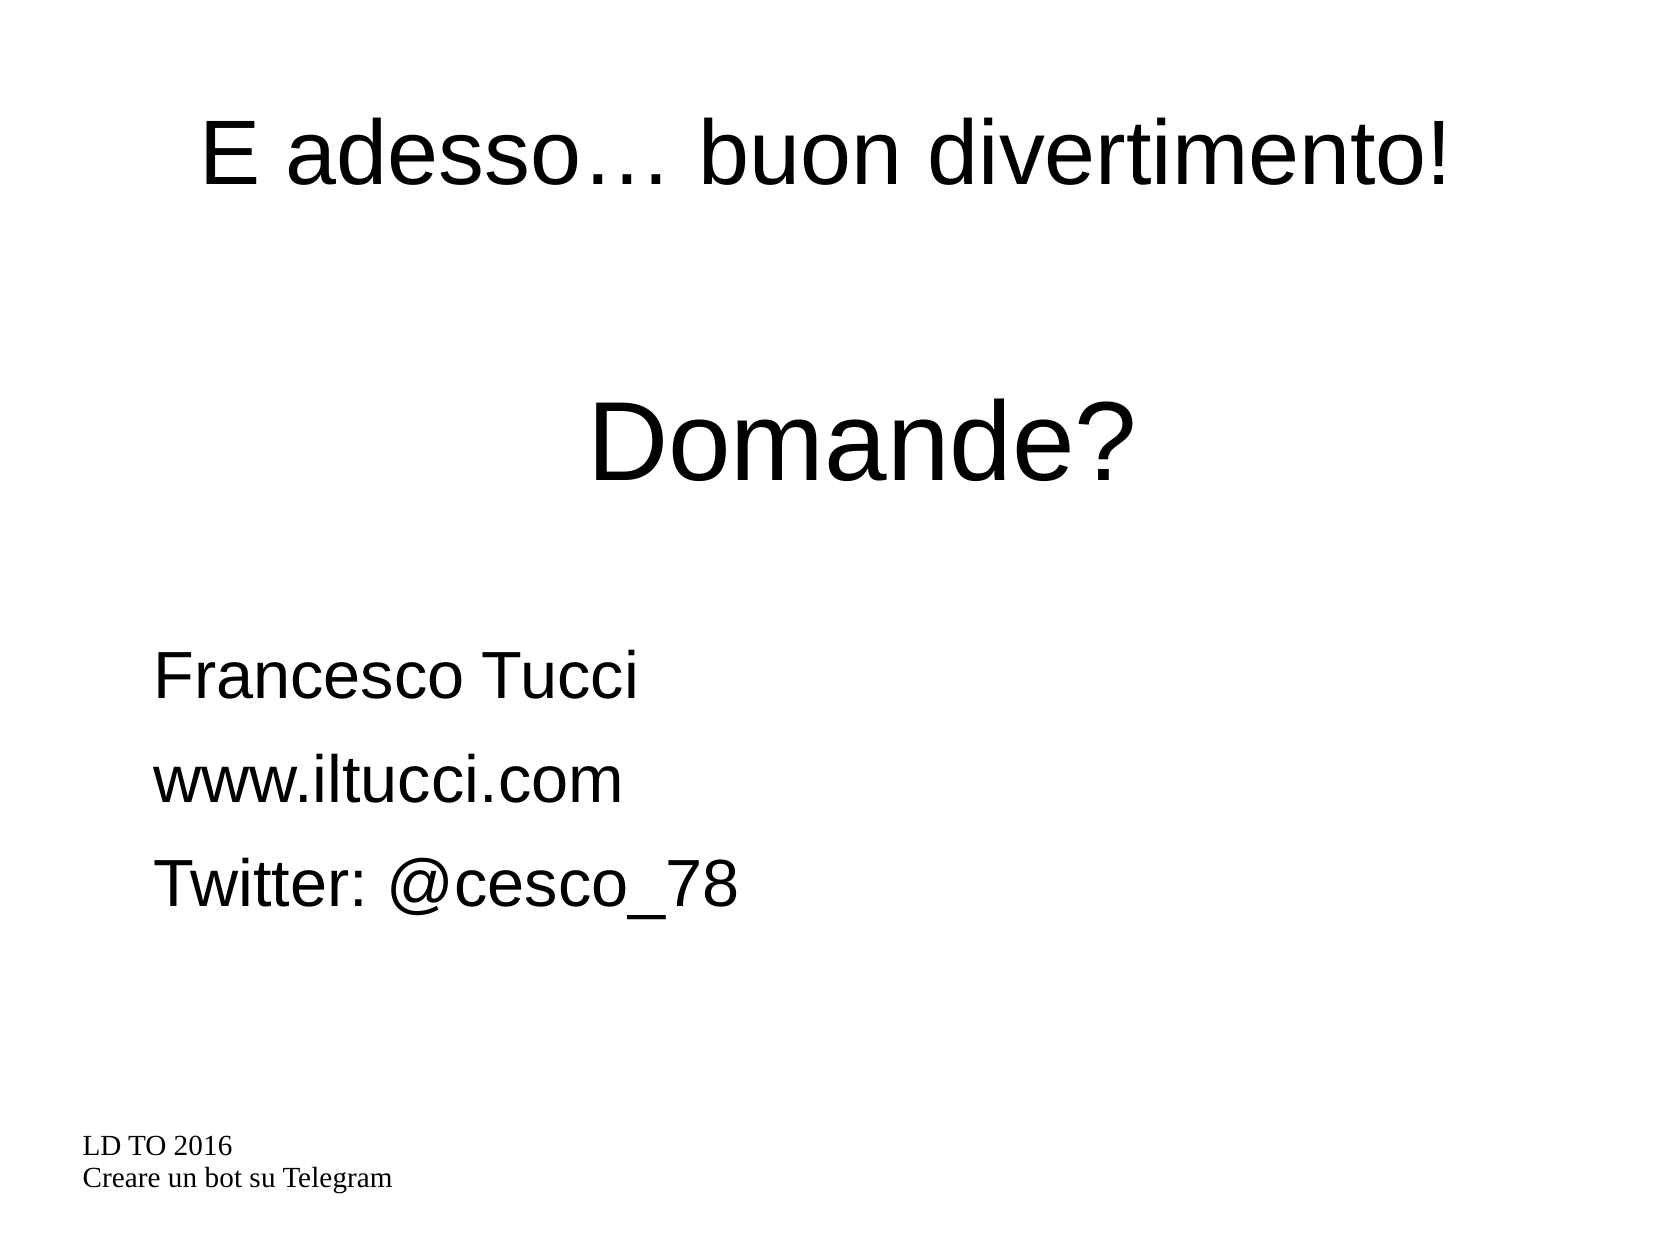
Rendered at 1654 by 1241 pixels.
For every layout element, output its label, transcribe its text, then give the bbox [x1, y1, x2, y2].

list Domande? Francesco Tucci www.iltucci.com Twitter: @cesco_78 [82, 290, 1571, 1010]
title E adesso… buon divertimento! [82, 49, 1571, 257]
